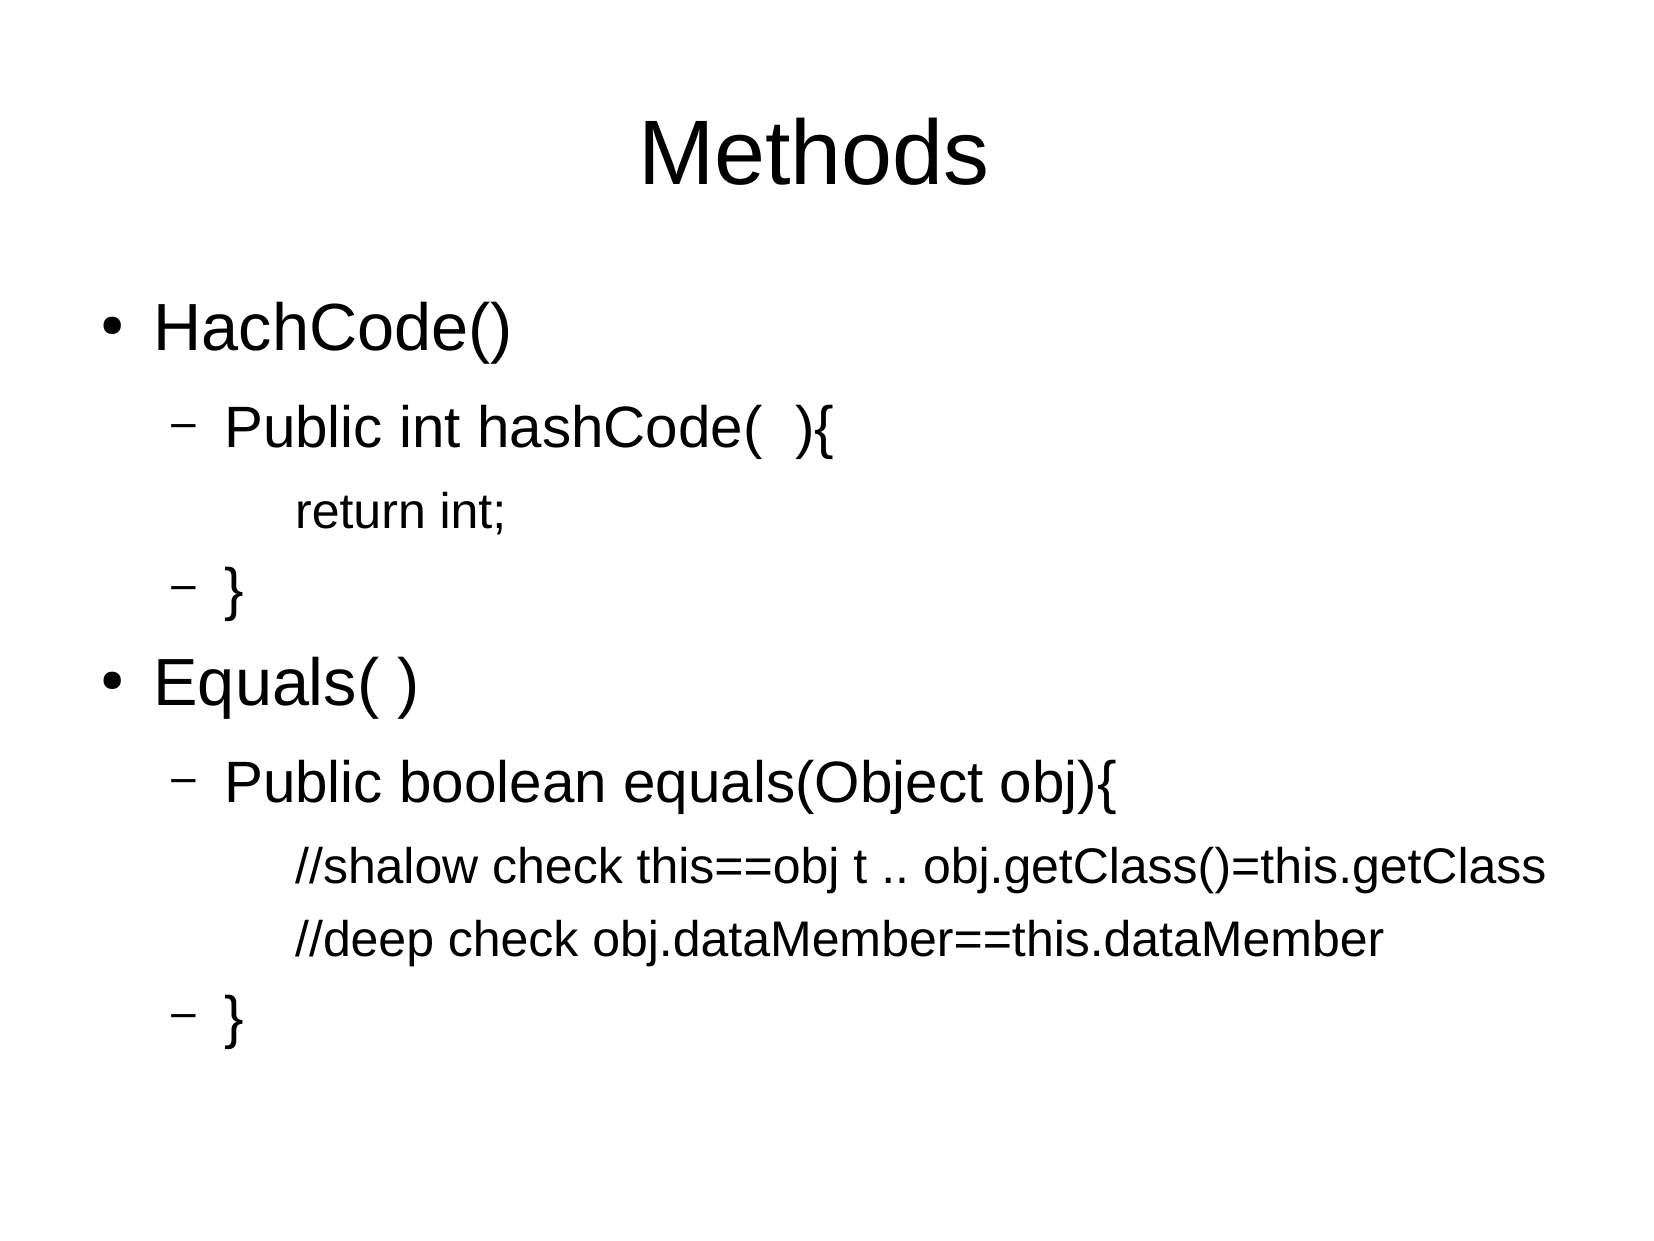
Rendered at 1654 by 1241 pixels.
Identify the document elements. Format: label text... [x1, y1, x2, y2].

title Methods [82, 49, 1571, 257]
list HachCode() Public int hashCode( ){ return int; } Equals( ) Public boolean equals(Object obj){ //shalow check this==obj t .. obj.getClass()=this.getClass //deep check obj.dataMember==this.dataMember } [82, 290, 1571, 1158]
